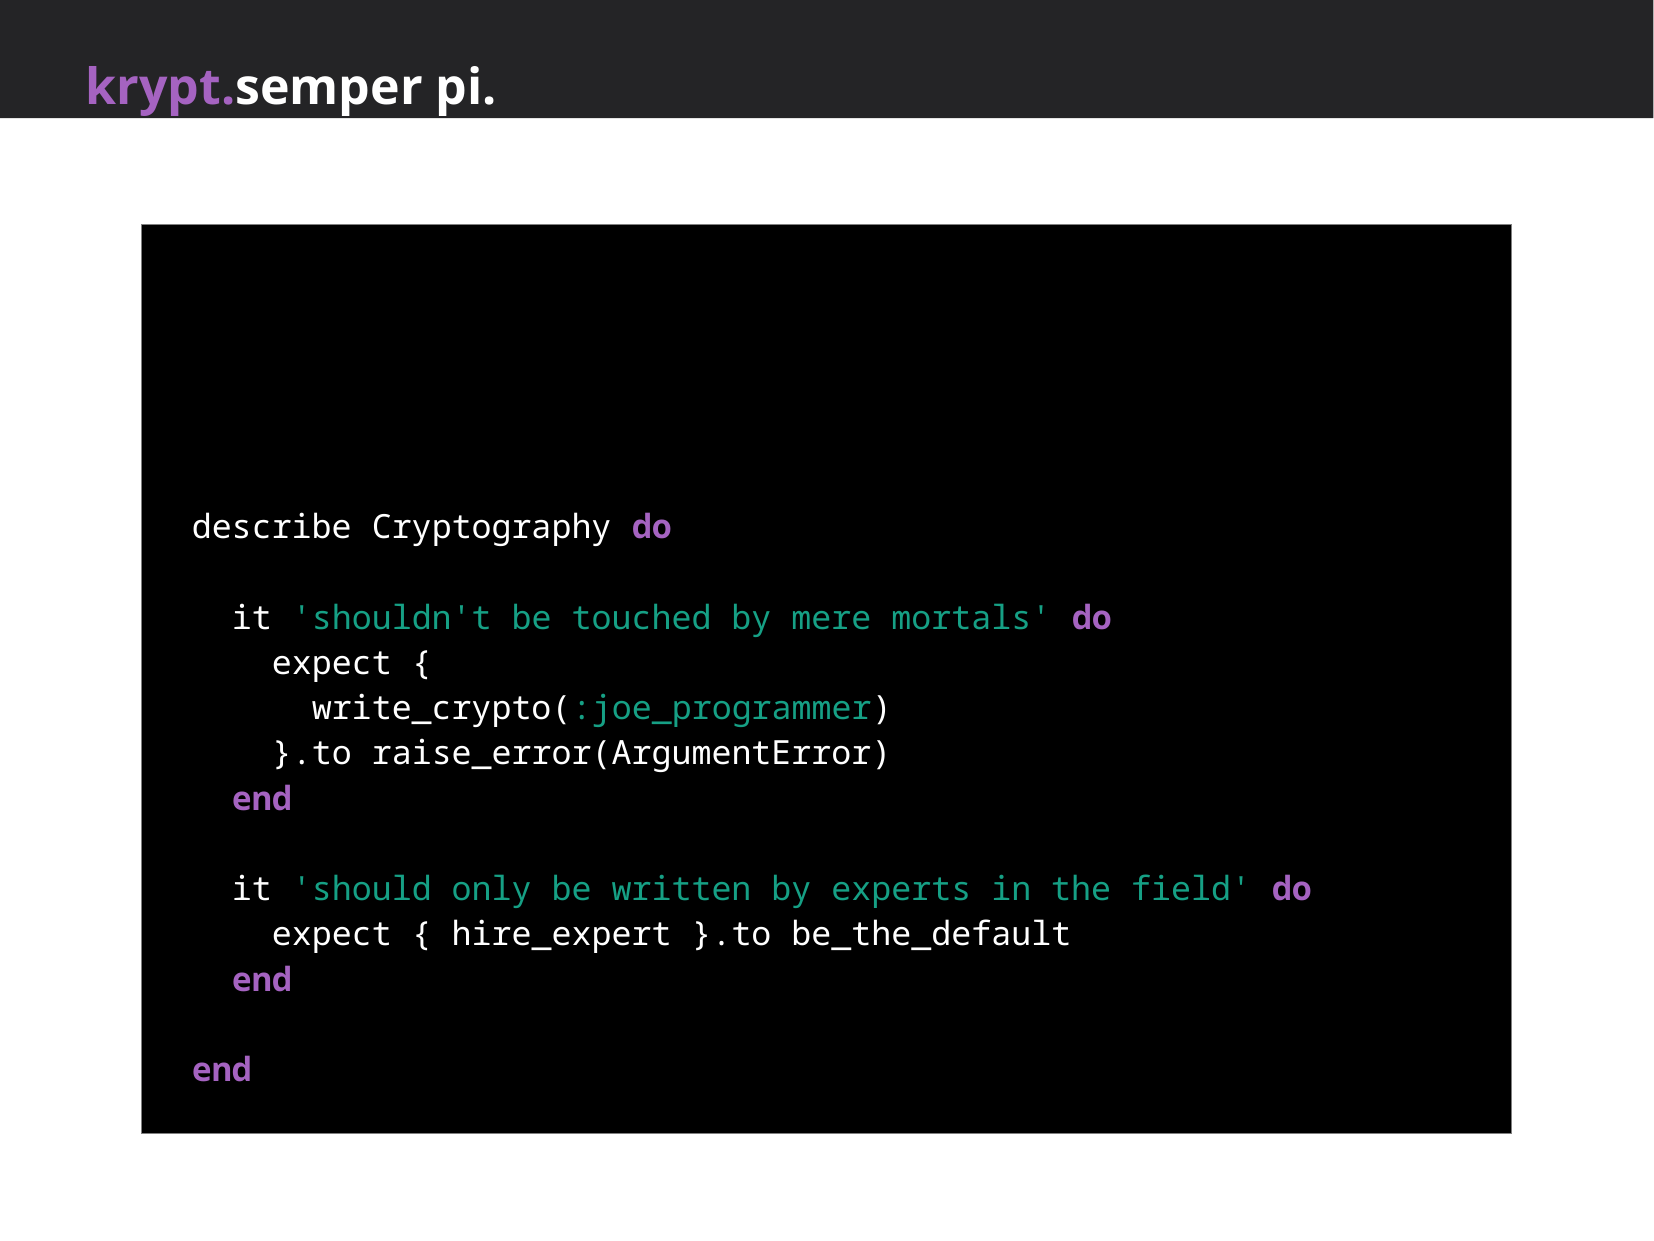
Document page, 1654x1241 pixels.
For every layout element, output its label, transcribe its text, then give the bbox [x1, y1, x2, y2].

text_box [0, 0, 1654, 119]
text_box [141, 224, 1512, 1134]
text_box describe Cryptography do it 'shouldn't be touched by mere mortals' do expect { write_crypto(:joe_programmer) }.to raise_error(ArgumentError) end it 'should only be written by experts in the field' do expect { hire_expert }.to be_the_default end end [177, 224, 1512, 1087]
text_box krypt.semper pi. [70, 43, 1359, 119]
